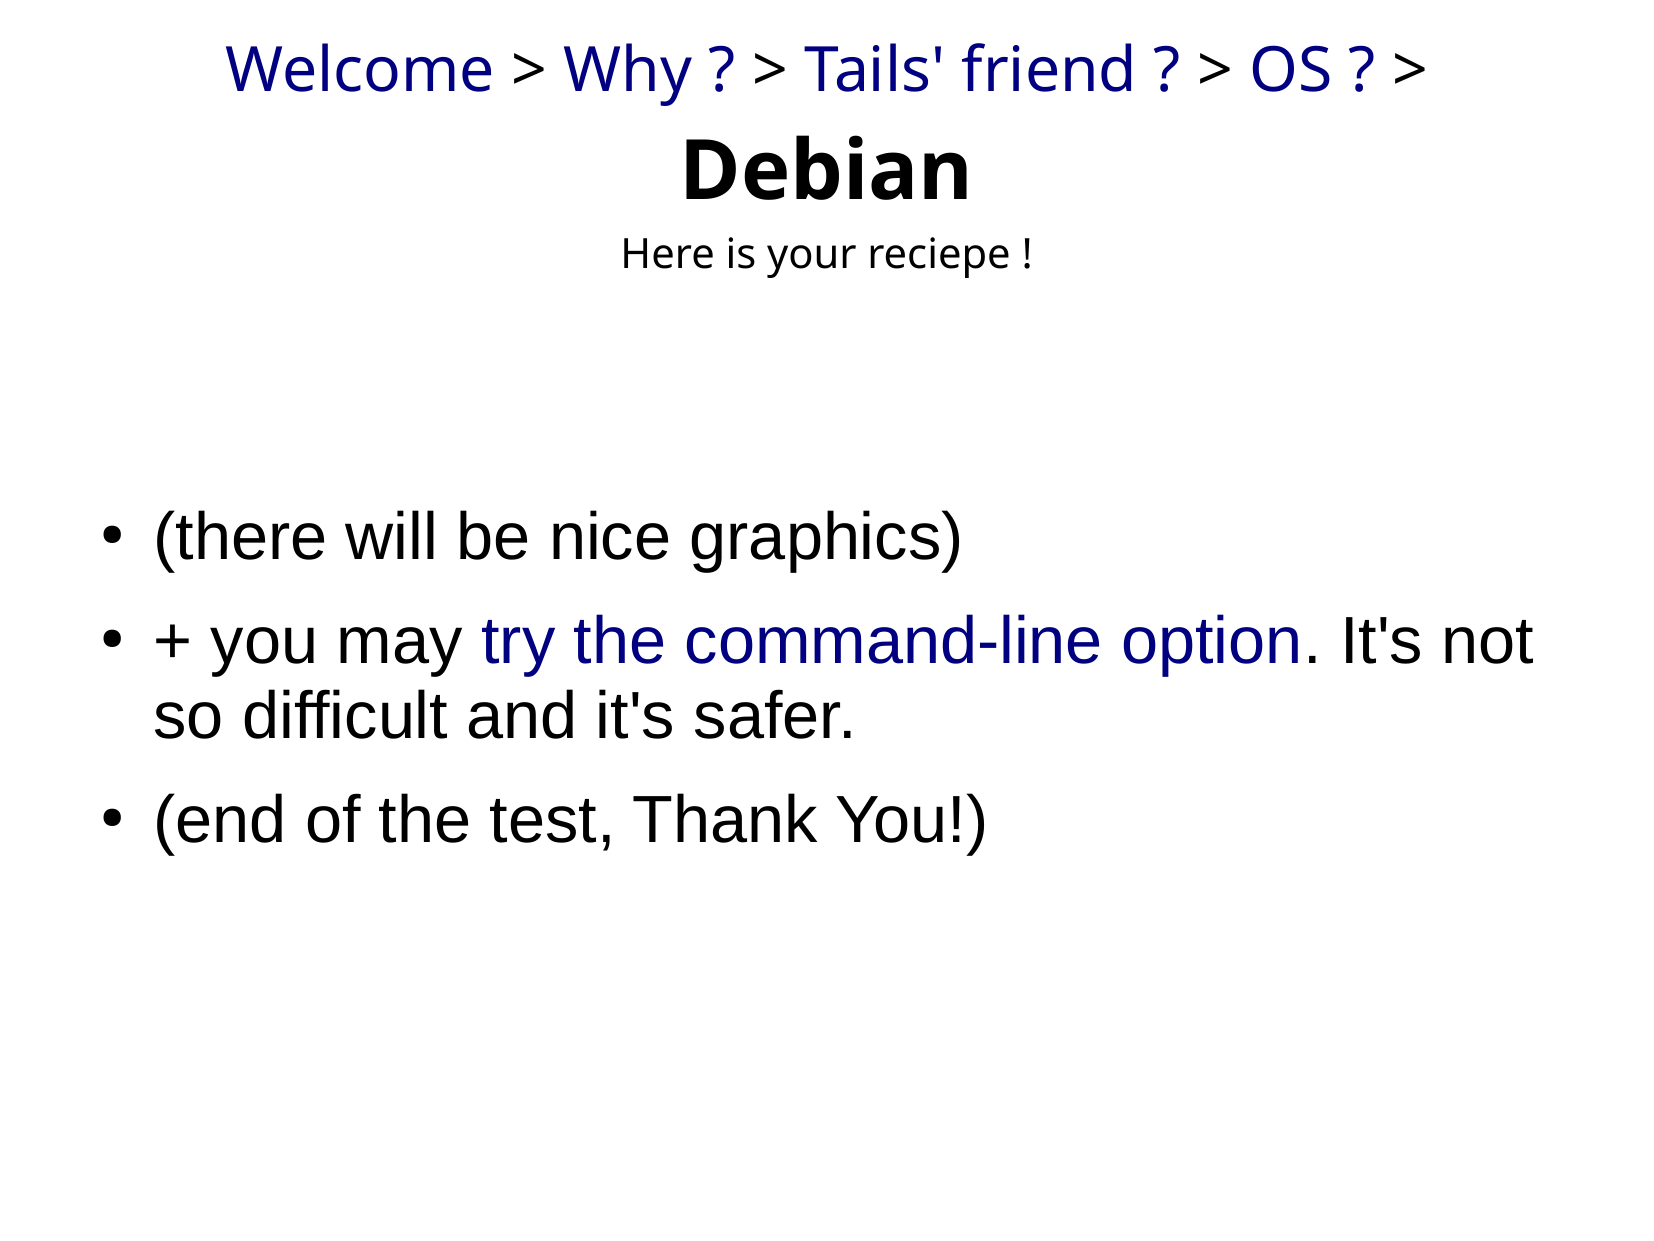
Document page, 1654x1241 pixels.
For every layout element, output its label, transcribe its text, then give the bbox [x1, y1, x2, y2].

list (there will be nice graphics) + you may try the command-line option. It's not so difficult and it's safer. (end of the test, Thank You!) [82, 290, 1538, 1205]
title Welcome > Why ? > Tails' friend ? > OS ? > Debian Here is your reciepe ! [82, 35, 1571, 271]
